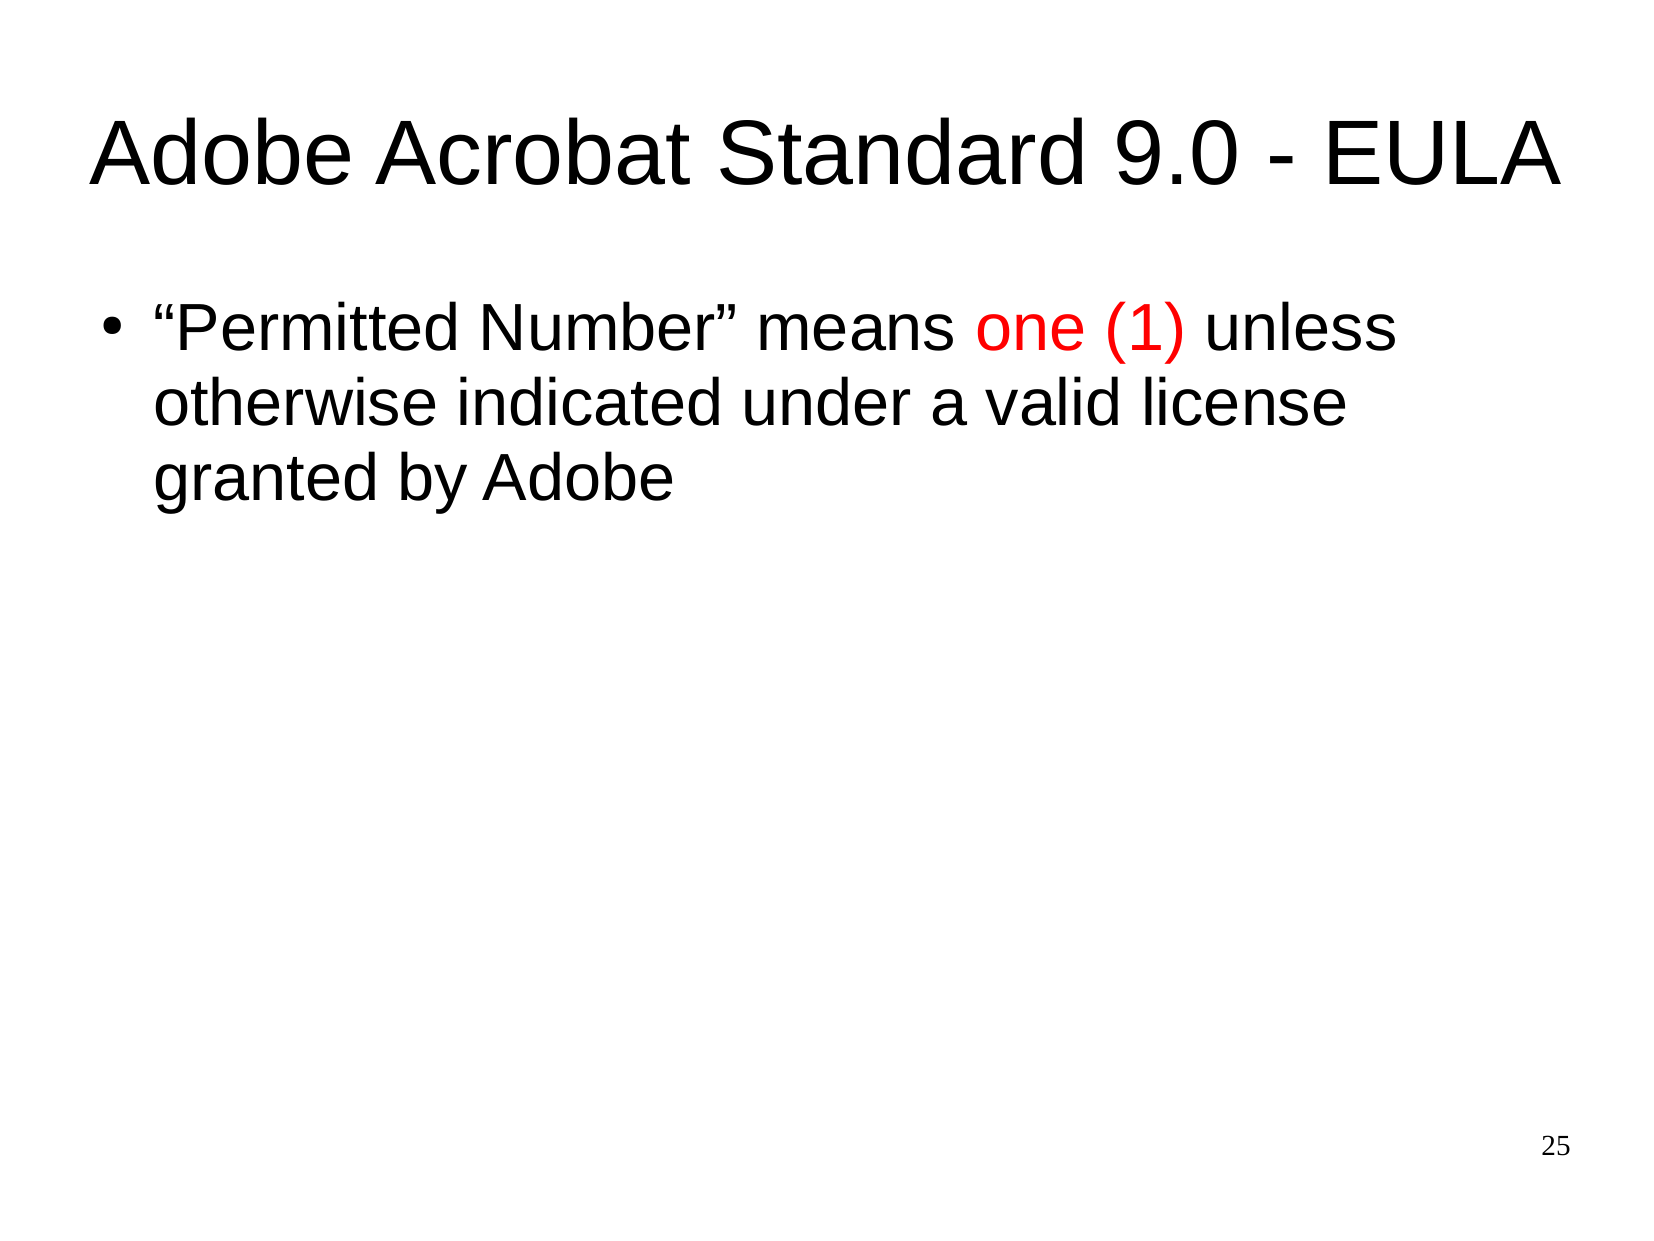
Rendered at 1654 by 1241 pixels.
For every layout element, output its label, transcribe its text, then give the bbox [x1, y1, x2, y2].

title Adobe Acrobat Standard 9.0 - EULA [82, 49, 1571, 257]
list “Permitted Number” means one (1) unless otherwise indicated under a valid license granted by Adobe [82, 290, 1571, 1094]
